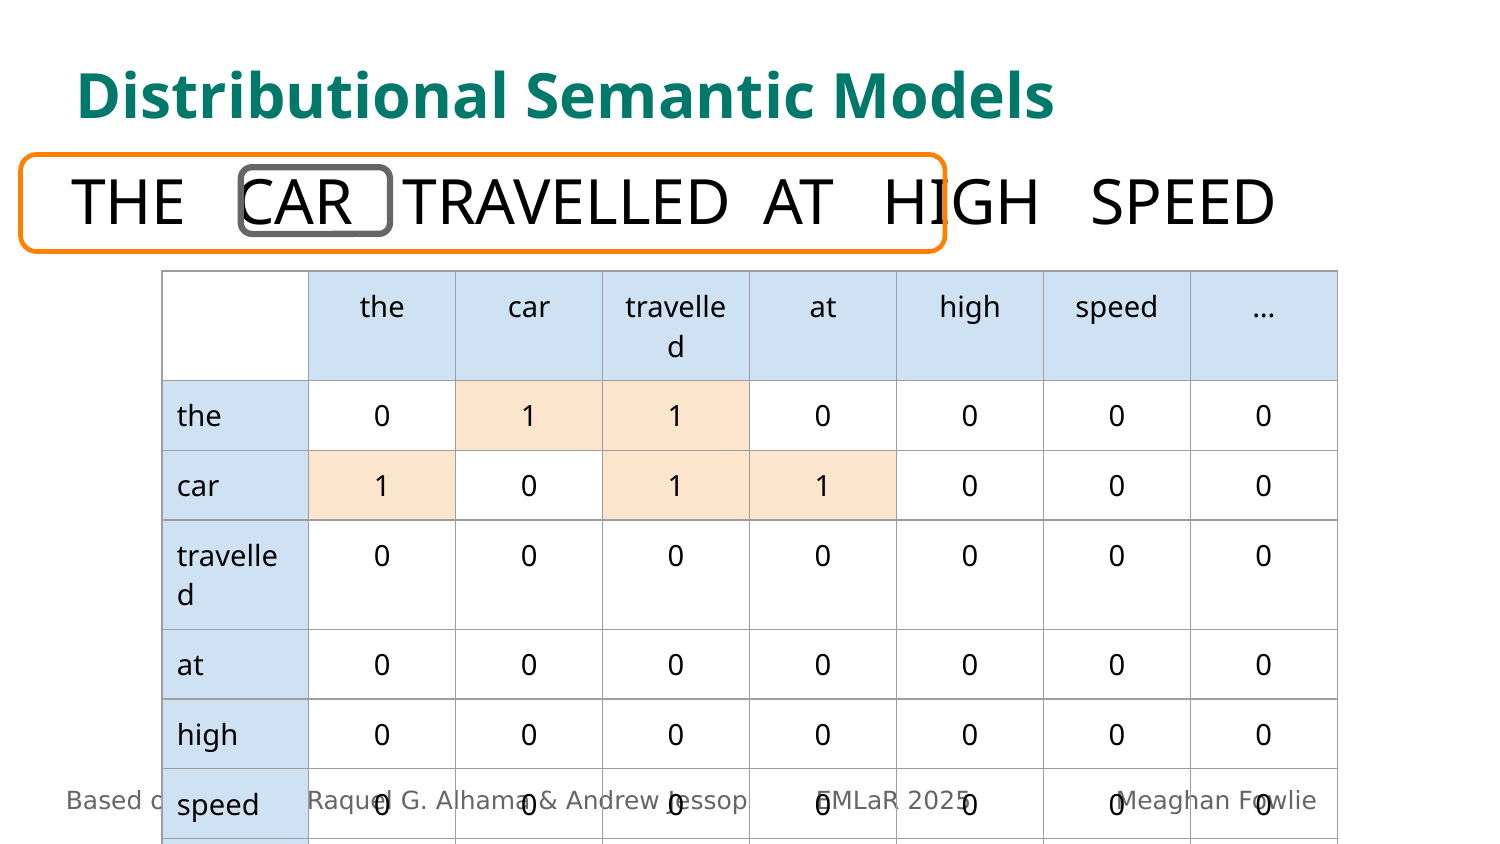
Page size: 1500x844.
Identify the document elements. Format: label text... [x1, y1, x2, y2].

table_cell 0 [603, 769, 749, 838]
table_cell at [163, 630, 308, 698]
table_cell 0 [309, 521, 455, 629]
table_cell 0 [309, 630, 455, 698]
table_cell high [163, 700, 308, 768]
table_cell 0 [309, 839, 455, 844]
table_cell 0 [897, 630, 1043, 698]
table_header speed [1044, 272, 1190, 380]
table_cell 0 [603, 630, 749, 698]
table_cell 0 [750, 839, 896, 844]
table_cell 0 [1191, 630, 1337, 698]
table_cell 0 [309, 700, 455, 768]
text_box THE CAR TRAVELLED AT HIGH SPEED [388, 166, 942, 234]
table_cell 1 [603, 451, 749, 519]
text_box THE CAR TRAVELLED AT HIGH SPEED [60, 157, 243, 234]
table_cell 0 [603, 700, 749, 768]
table_cell travelled [163, 521, 308, 629]
table_cell 0 [1044, 839, 1190, 844]
table_header high [897, 272, 1043, 380]
table_cell 0 [750, 521, 896, 629]
table_cell 0 [1191, 451, 1337, 519]
table_cell car [163, 451, 308, 519]
table_header travelled [603, 272, 749, 380]
table_cell 0 [897, 769, 1043, 838]
table_cell 0 [456, 521, 602, 629]
table_cell 0 [1191, 839, 1337, 844]
table_cell 0 [1044, 769, 1190, 838]
table_cell 0 [456, 769, 602, 838]
table_header at [750, 272, 896, 380]
table_cell 0 [750, 630, 896, 698]
table_header the [309, 272, 455, 380]
table_cell 0 [603, 521, 749, 629]
table_cell 0 [309, 769, 455, 838]
table_cell 0 [603, 839, 749, 844]
title Distributional Semantic Models [75, 24, 1426, 166]
table_cell ... [163, 839, 308, 844]
text_box THE CAR TRAVELLED AT HIGH SPEED [947, 157, 1456, 234]
text_box THE CAR TRAVELLED AT HIGH SPEED [244, 171, 386, 230]
table_cell 0 [456, 451, 602, 519]
table_cell 1 [603, 381, 749, 450]
table_cell 0 [309, 381, 455, 450]
table_cell 1 [456, 381, 602, 450]
table_cell 0 [1044, 630, 1190, 698]
table_cell 0 [750, 769, 896, 838]
table_cell the [163, 381, 308, 450]
table_cell speed [163, 769, 308, 838]
table_cell 0 [897, 521, 1043, 629]
table_cell 0 [1191, 769, 1337, 838]
table_header car [456, 272, 602, 380]
table_cell 0 [1044, 700, 1190, 768]
table_cell 0 [897, 451, 1043, 519]
table_cell 0 [456, 839, 602, 844]
table_cell 1 [309, 451, 455, 519]
table_cell 0 [750, 381, 896, 450]
table_cell 0 [1191, 700, 1337, 768]
table_cell 1 [750, 451, 896, 519]
table_cell 0 [750, 700, 896, 768]
table_cell 0 [897, 839, 1043, 844]
table_cell 0 [1191, 381, 1337, 450]
table_header [163, 272, 308, 380]
table_cell 0 [897, 381, 1043, 450]
table_cell 0 [1044, 381, 1190, 450]
table_cell 0 [1044, 521, 1190, 629]
table_cell 0 [897, 700, 1043, 768]
table_header ... [1191, 272, 1337, 380]
table_cell 0 [1191, 521, 1337, 629]
table_cell 0 [456, 700, 602, 768]
table_cell 0 [456, 630, 602, 698]
table_cell 0 [1044, 451, 1190, 519]
